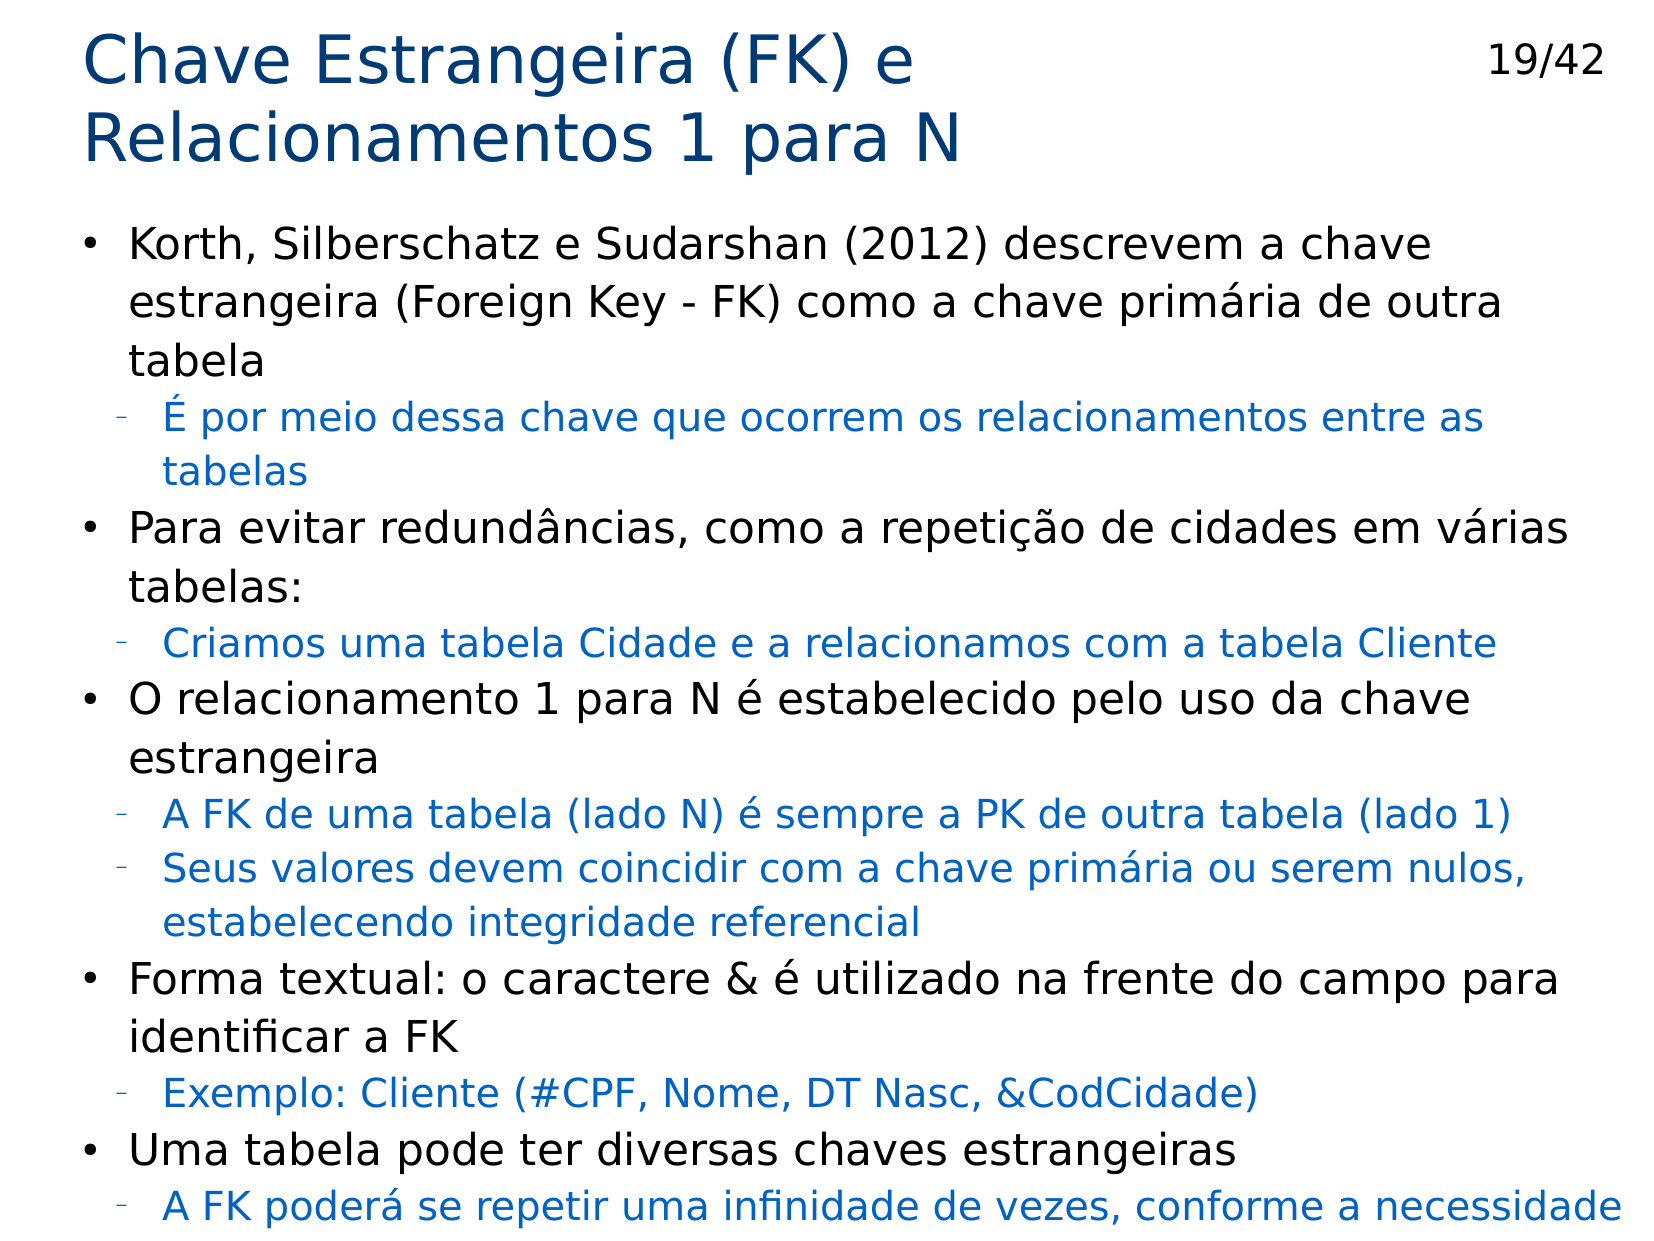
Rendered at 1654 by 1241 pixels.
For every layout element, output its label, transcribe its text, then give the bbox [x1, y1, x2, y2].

title Chave Estrangeira (FK) e Relacionamentos 1 para N [82, 11, 1497, 189]
list Korth, Silberschatz e Sudarshan (2012) descrevem a chave estrangeira (Foreign Key - FK) como a chave primária de outra tabela É por meio dessa chave que ocorrem os relacionamentos entre as tabelas Para evitar redundâncias, como a repetição de cidades em várias tabelas: Criamos uma tabela Cidade e a relacionamos com a tabela Cliente O relacionamento 1 para N é estabelecido pelo uso da chave estrangeira A FK de uma tabela (lado N) é sempre a PK de outra tabela (lado 1) Seus valores devem coincidir com a chave primária ou serem nulos, estabelecendo integridade referencial Forma textual: o caractere & é utilizado na frente do campo para identificar a FK Exemplo: Cliente (#CPF, Nome, DT Nasc, &CodCidade) Uma tabela pode ter diversas chaves estrangeiras A FK poderá se repetir uma infinidade de vezes, conforme a necessidade [82, 210, 1636, 1241]
